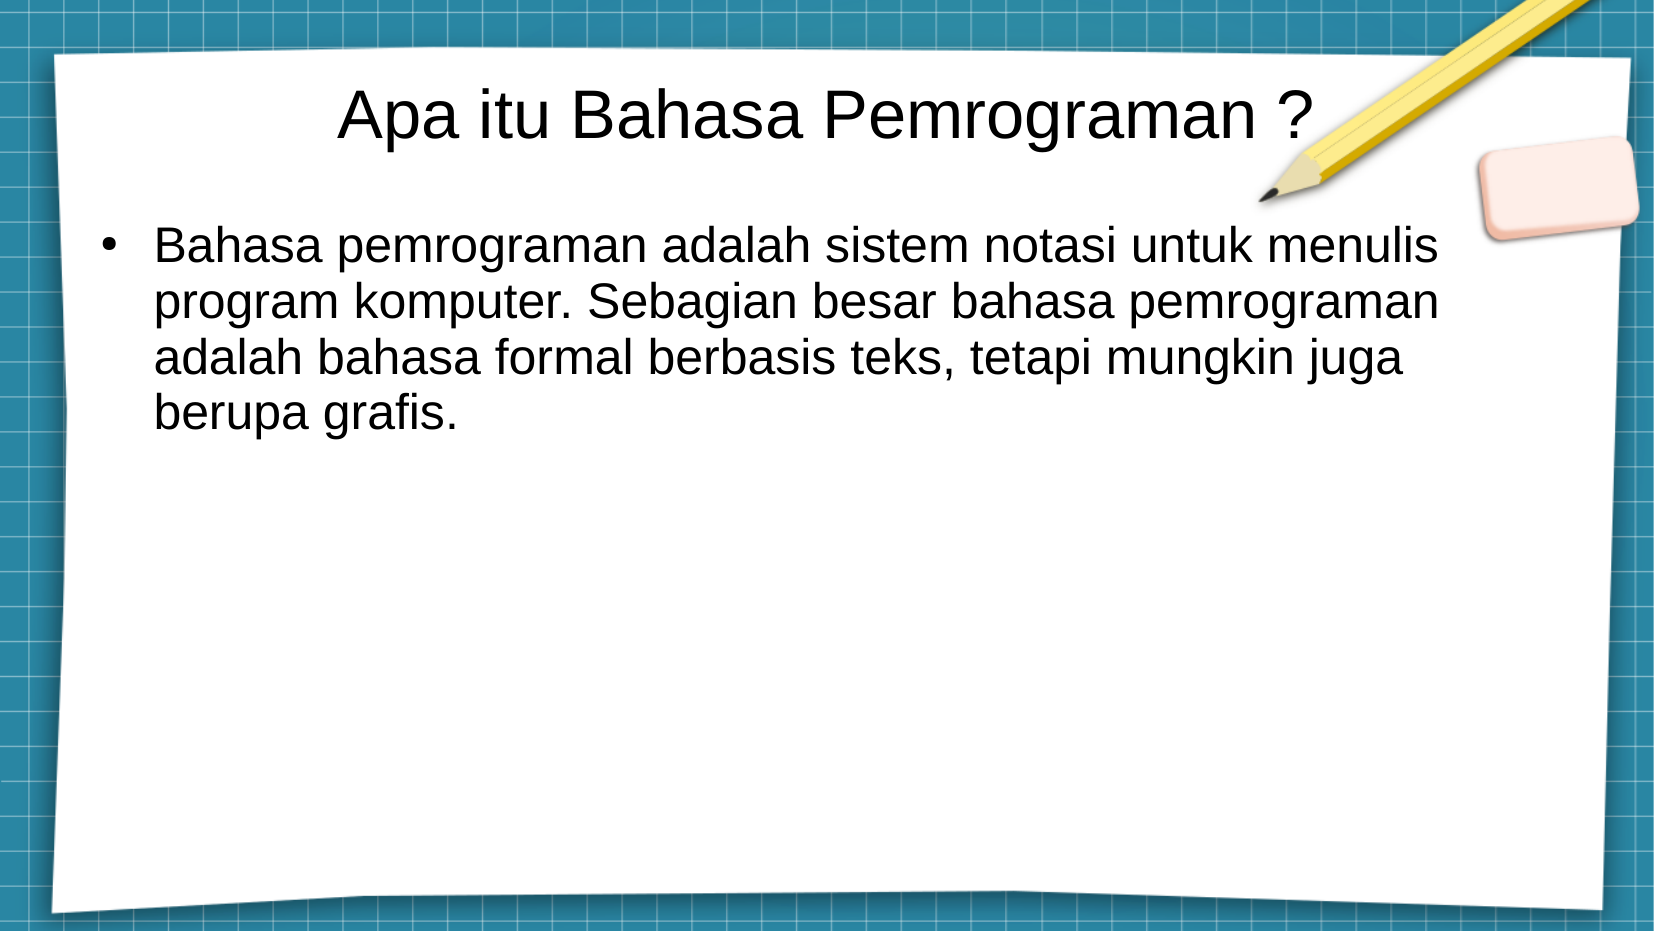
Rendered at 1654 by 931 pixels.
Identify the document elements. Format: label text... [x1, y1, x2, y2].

picture [0, 0, 1654, 931]
title Apa itu Bahasa Pemrograman ? [82, 37, 1571, 193]
list Bahasa pemrograman adalah sistem notasi untuk menulis program komputer. Sebagian besar bahasa pemrograman adalah bahasa formal berbasis teks, tetapi mungkin juga berupa grafis. [82, 217, 1571, 758]
